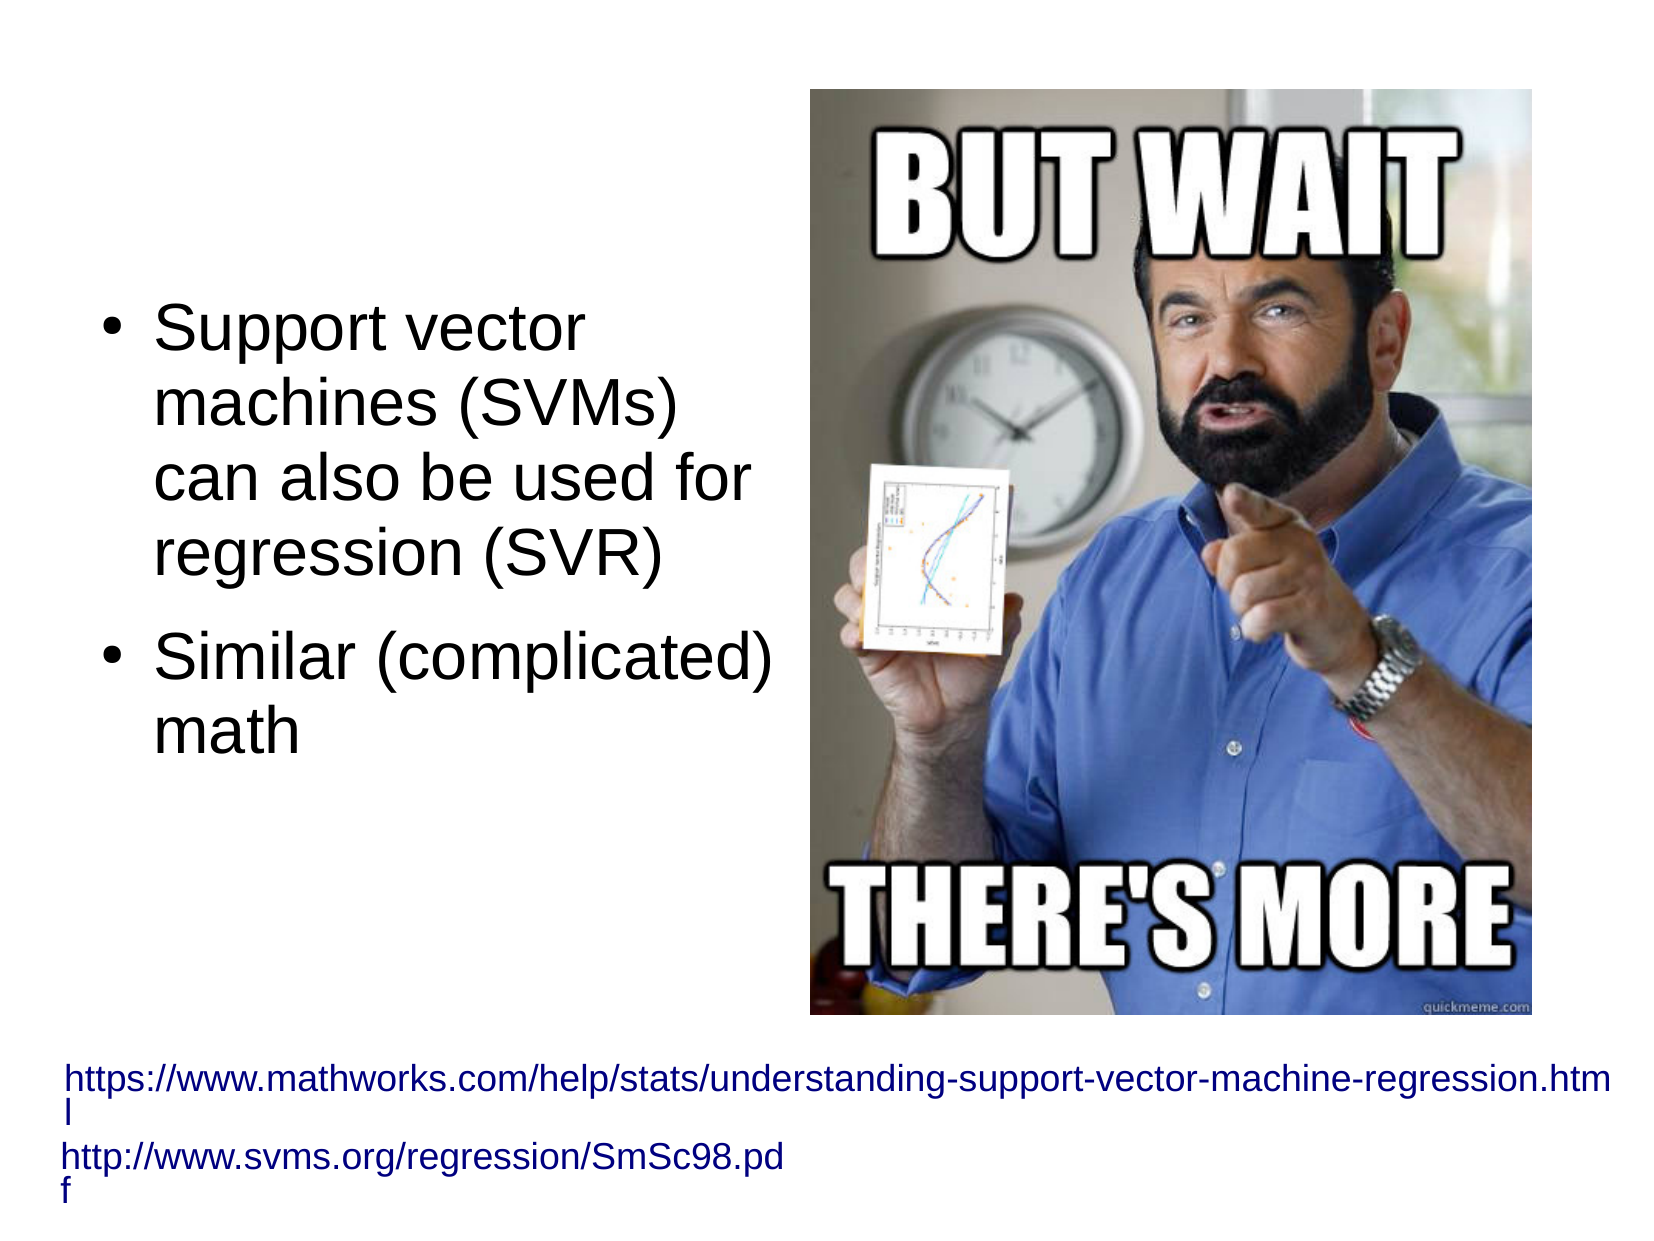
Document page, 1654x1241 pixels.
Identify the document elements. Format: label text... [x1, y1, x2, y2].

list Support vector machines (SVMs) can also be used for regression (SVR) Similar (complicated) math [82, 290, 781, 1010]
text_box http://www.svms.org/regression/SmSc98.pdf [45, 1128, 811, 1186]
text_box https://www.mathworks.com/help/stats/understanding-support-vector-machine-regression.html [49, 1050, 1636, 1107]
picture [810, 89, 1532, 1015]
